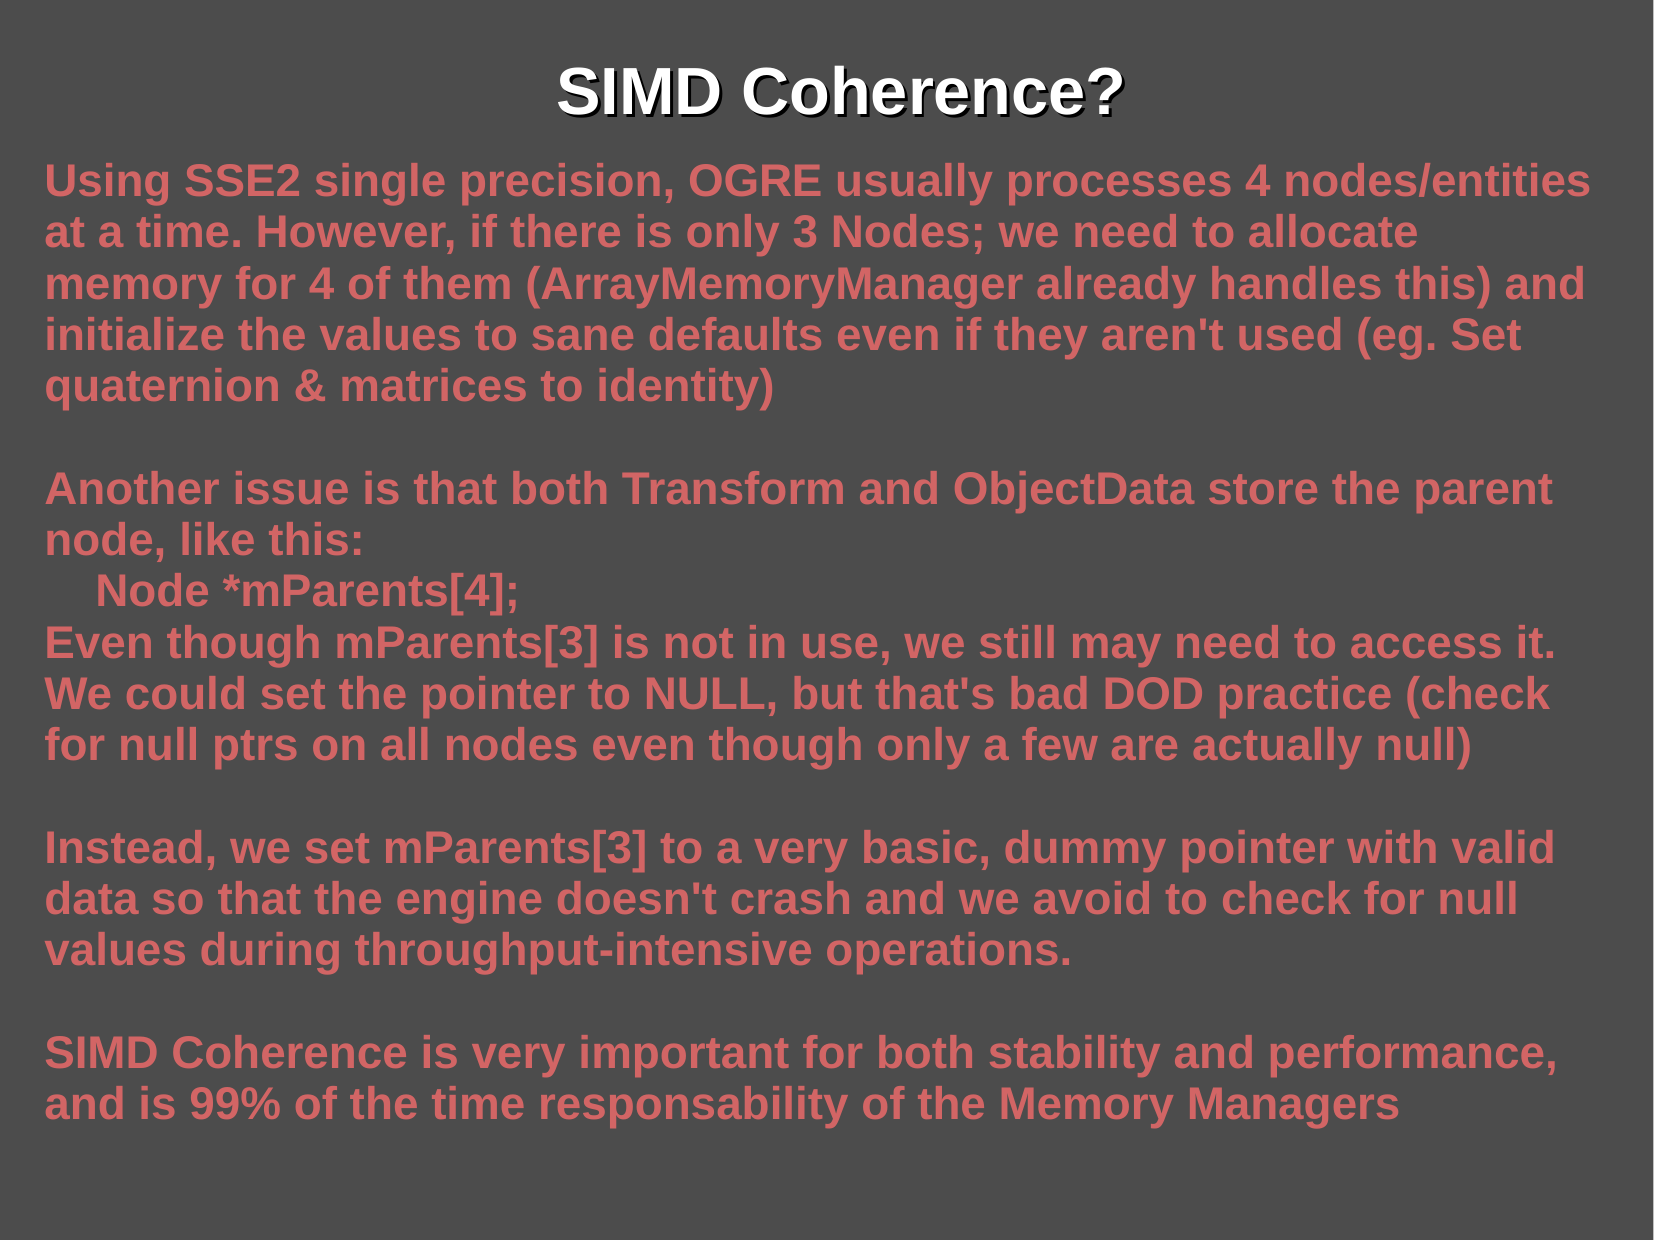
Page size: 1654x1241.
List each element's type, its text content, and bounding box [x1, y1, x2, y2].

text_box Using SSE2 single precision, OGRE usually processes 4 nodes/entities at a time. However, if there is only 3 Nodes; we need to allocate memory for 4 of them (ArrayMemoryManager already handles this) and initialize the values to sane defaults even if they aren't used (eg. Set quaternion & matrices to identity) Another issue is that both Transform and ObjectData store the parent node, like this: Node *mParents[4]; Even though mParents[3] is not in use, we still may need to access it. We could set the pointer to NULL, but that's bad DOD practice (check for null ptrs on all nodes even though only a few are actually null) Instead, we set mParents[3] to a very basic, dummy pointer with valid data so that the engine doesn't crash and we avoid to check for null values during throughput-intensive operations. SIMD Coherence is very important for both stability and performance, and is 99% of the time responsability of the Memory Managers [29, 138, 1625, 1147]
text_box SIMD Coherence? [265, 46, 1418, 137]
